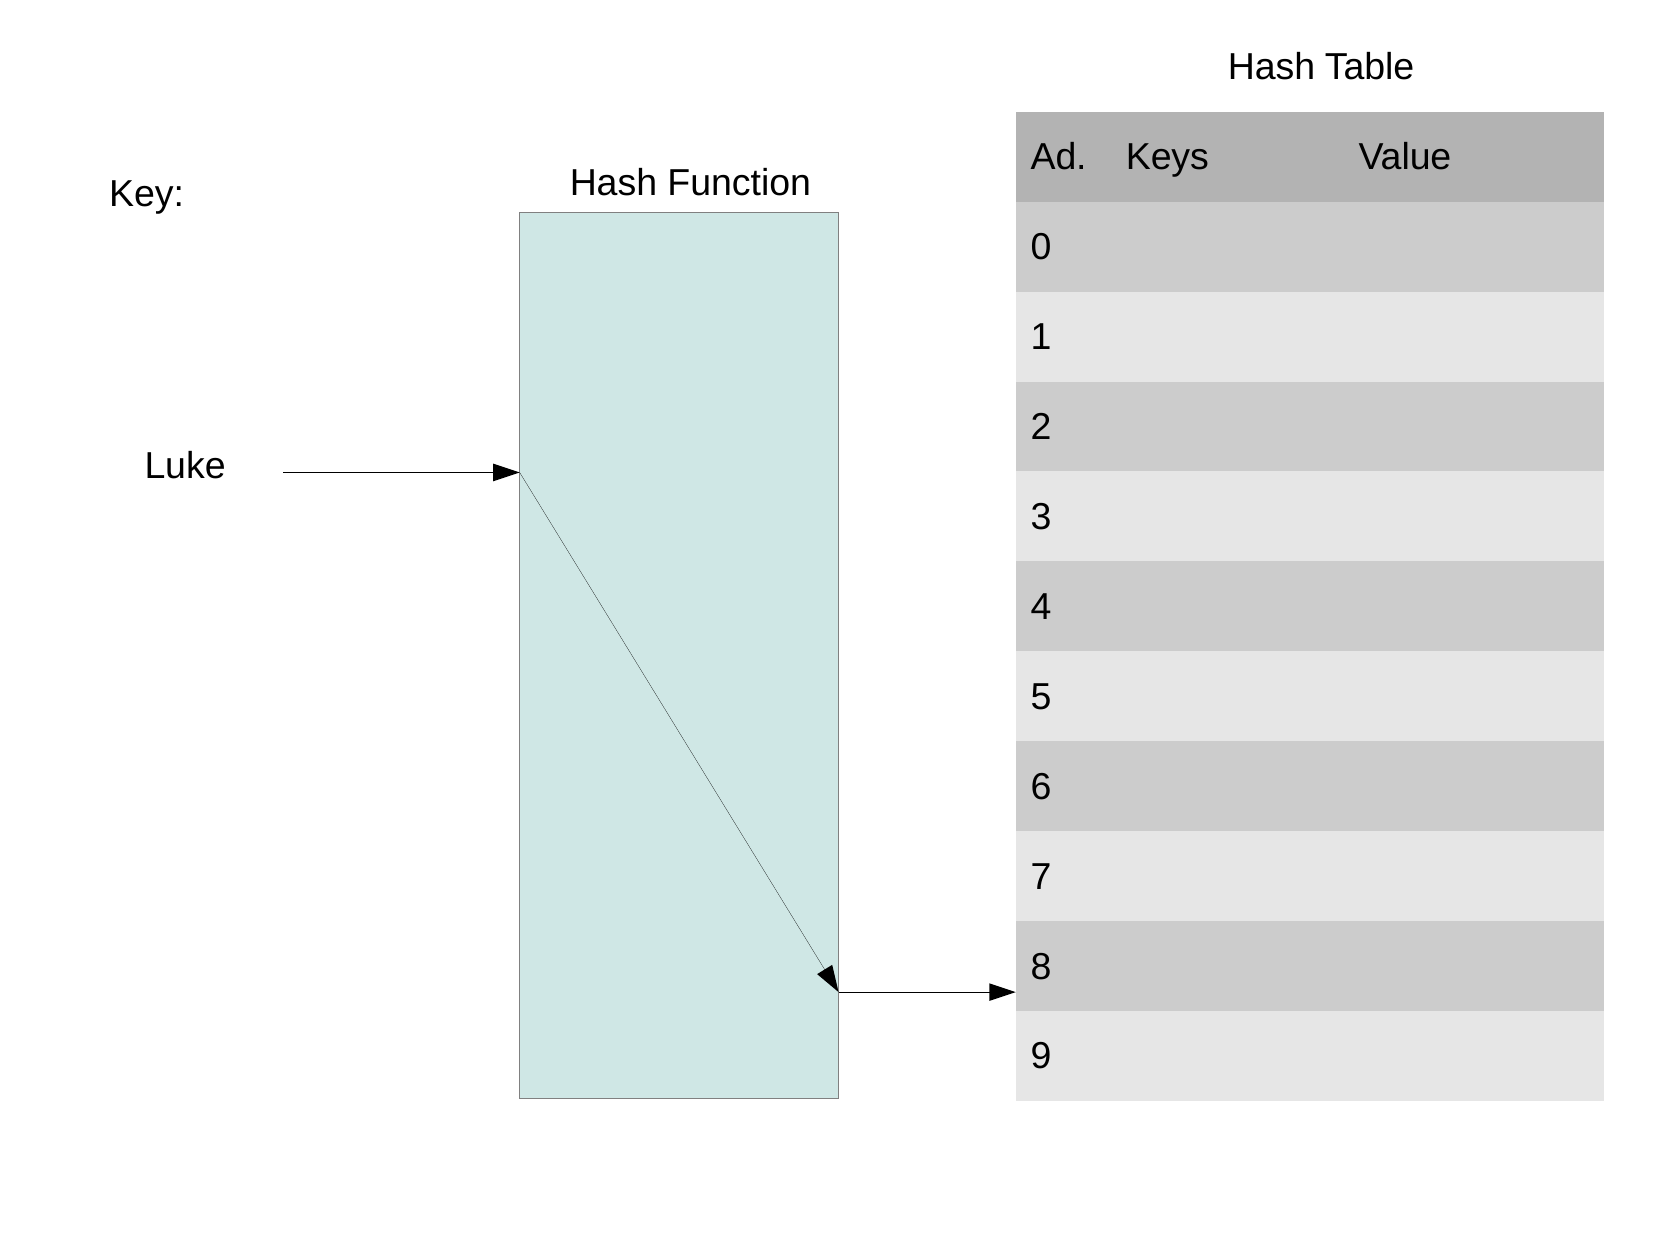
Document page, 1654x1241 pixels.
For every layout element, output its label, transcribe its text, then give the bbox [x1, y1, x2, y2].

text_box Hash Table [1213, 37, 1430, 95]
table_cell [1111, 292, 1344, 382]
table_cell 7 [1016, 831, 1111, 921]
table_cell [1111, 471, 1344, 561]
table_cell [1344, 561, 1604, 651]
table_cell [1344, 471, 1604, 561]
table_cell [1344, 292, 1604, 382]
table_cell [1344, 1011, 1604, 1101]
table_cell 8 [1016, 921, 1111, 1011]
text_box Hash Function [555, 153, 827, 211]
table_cell [1344, 382, 1604, 471]
table_cell 9 [1016, 1011, 1111, 1101]
table_cell [1344, 831, 1604, 921]
table_cell 6 [1016, 741, 1111, 831]
table_cell 3 [1016, 471, 1111, 561]
table_cell [1111, 1011, 1344, 1101]
table_cell [1344, 202, 1604, 292]
table_cell [1111, 561, 1344, 651]
table_cell [1111, 202, 1344, 292]
table_header Ad. [1016, 112, 1111, 202]
table_cell [1111, 831, 1344, 921]
table_header Keys [1111, 112, 1344, 202]
table_cell [1111, 382, 1344, 471]
table_cell 5 [1016, 651, 1111, 741]
table_cell [1344, 921, 1604, 1011]
table_cell [1344, 651, 1604, 741]
table_cell [1111, 921, 1344, 1011]
table_cell 1 [1016, 292, 1111, 382]
table_cell 0 [1016, 202, 1111, 292]
table_cell [1111, 651, 1344, 741]
table_cell [1111, 741, 1344, 831]
table_header Value [1344, 112, 1604, 202]
text_box [519, 474, 839, 1099]
text_box Key: [94, 165, 200, 223]
table_cell [1344, 741, 1604, 831]
text_box [519, 212, 839, 989]
table_cell 4 [1016, 561, 1111, 651]
text_box Luke [129, 437, 485, 494]
table_cell 2 [1016, 382, 1111, 471]
